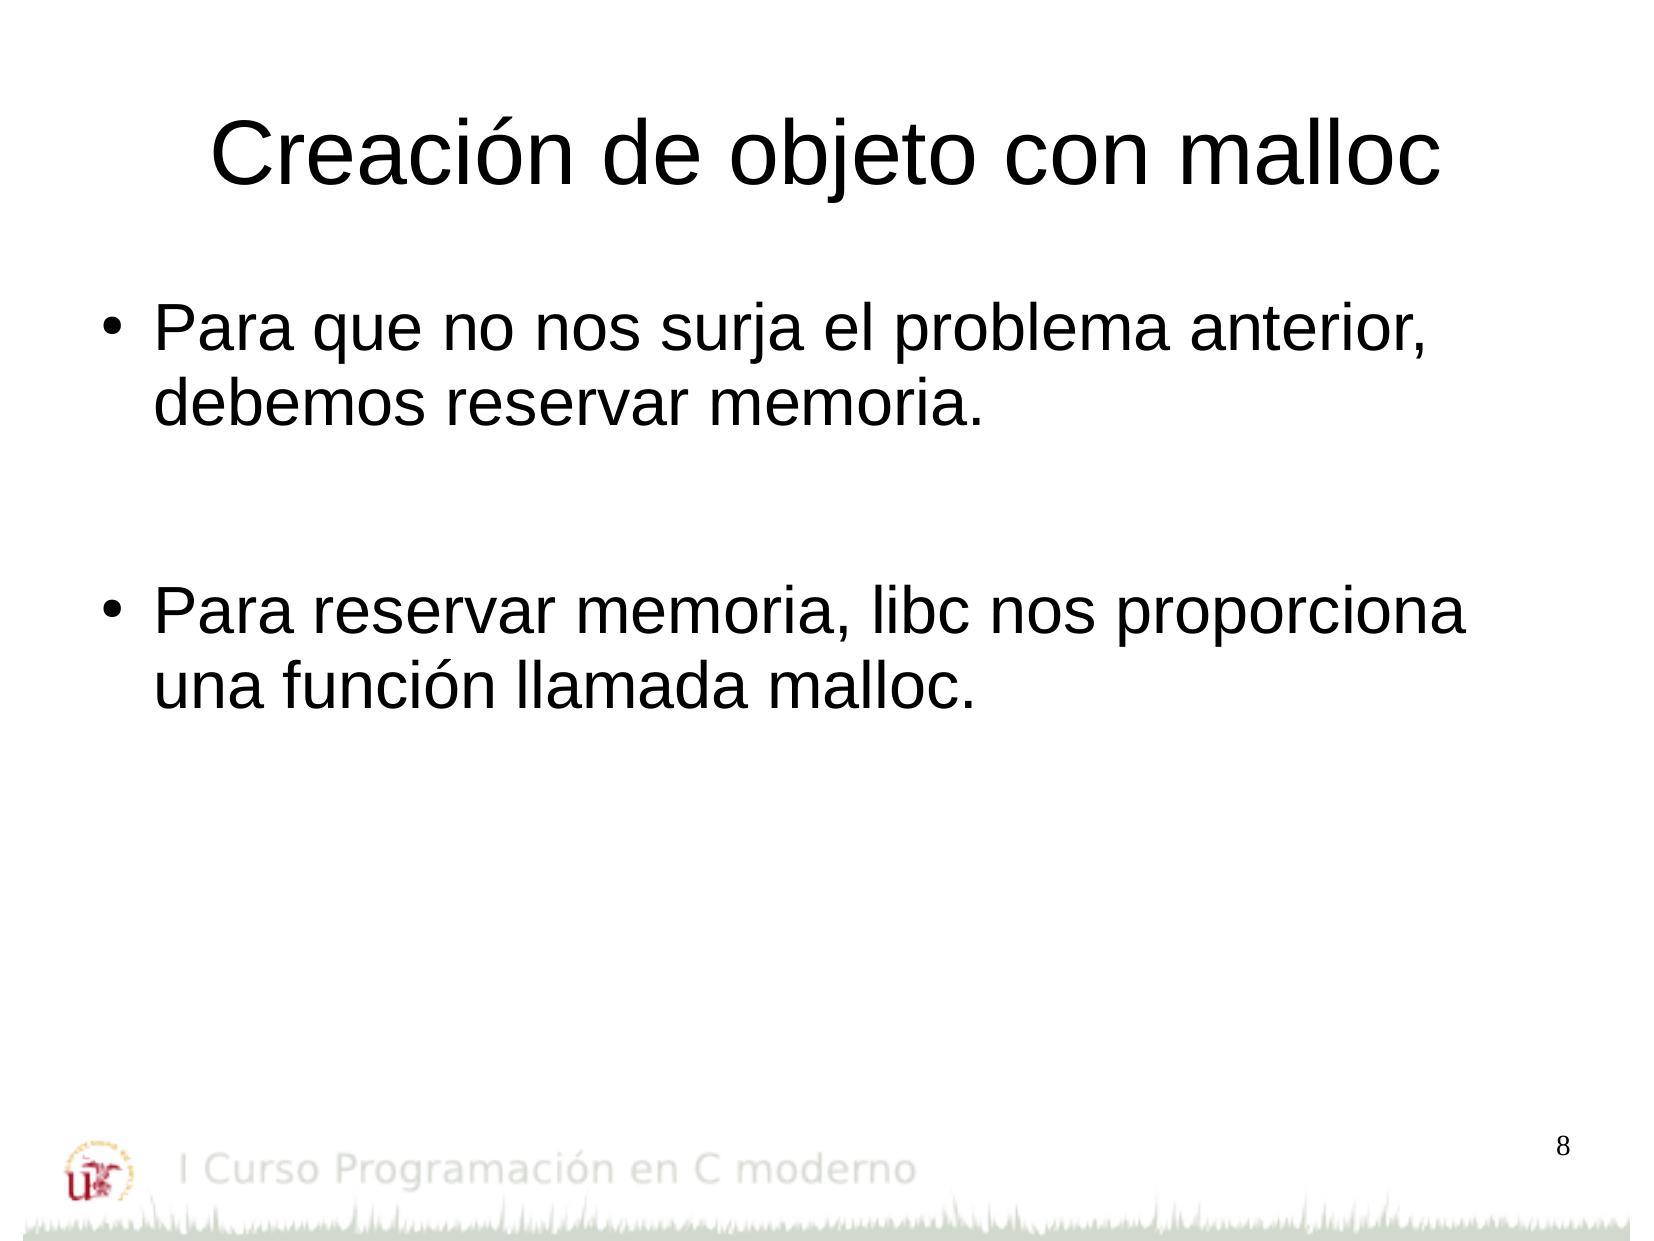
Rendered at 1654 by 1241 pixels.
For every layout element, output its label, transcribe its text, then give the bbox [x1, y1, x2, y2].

title Creación de objeto con malloc [82, 49, 1571, 257]
list Para que no nos surja el problema anterior, debemos reservar memoria. Para reservar memoria, libc nos proporciona una función llamada malloc. [82, 290, 1538, 1010]
picture [23, 1136, 1630, 1241]
